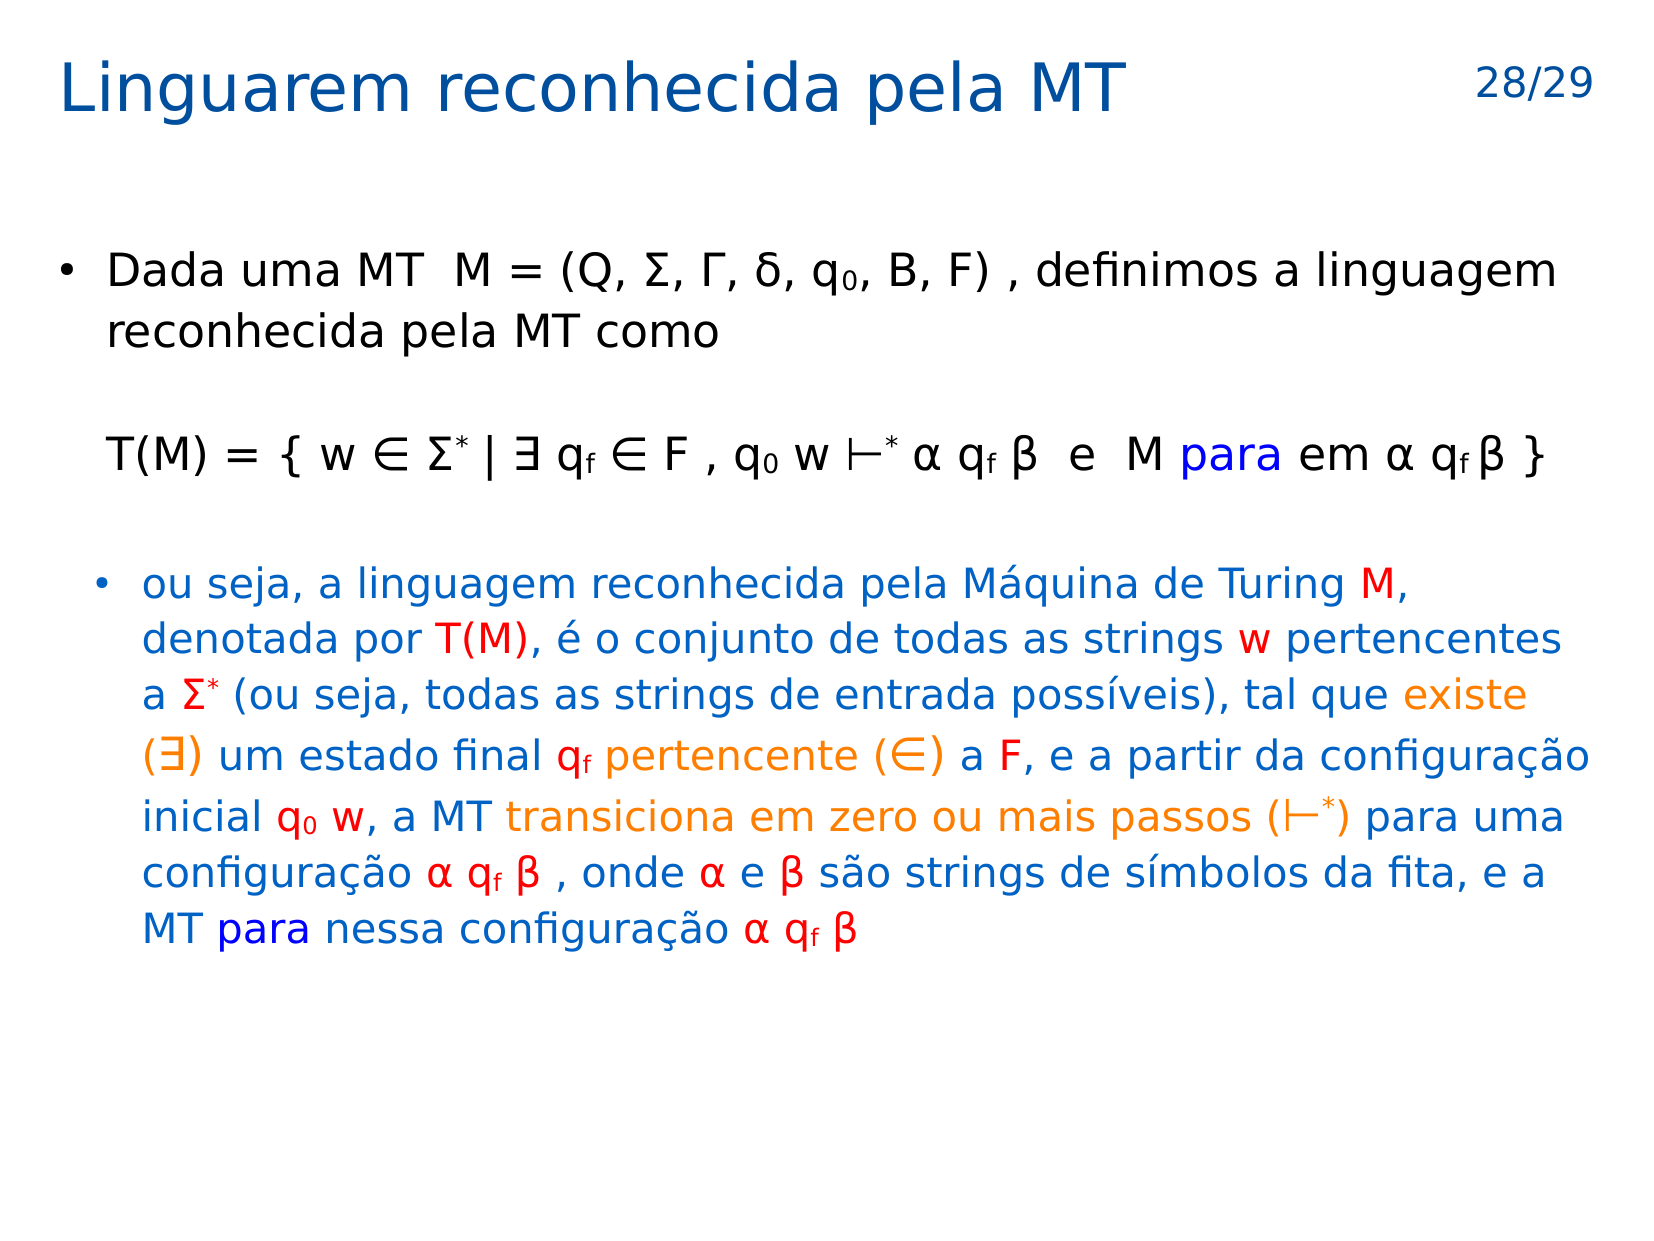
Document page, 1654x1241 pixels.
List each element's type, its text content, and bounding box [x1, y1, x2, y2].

title Linguarem reconhecida pela MT [59, 29, 1625, 148]
list Dada uma MT M = (Q, Σ, Γ, δ, q0, B, F) , definimos a linguagem reconhecida pela MT como T(M) = { w ∈ Σ* | ∃ qf ∈ F , q0 w ⊢* α qf β e M para em α qf β } ou seja, a linguagem reconhecida pela Máquina de Turing M, denotada por T(M), é o conjunto de todas as strings w pertencentes a Σ* (ou seja, todas as strings de entrada possíveis), tal que existe (∃) um estado final qf pertencente (∈) a F, e a partir da configuração inicial q0 w, a MT transiciona em zero ou mais passos (⊢*) para uma configuração α qf β , onde α e β são strings de símbolos da fita, e a MT para nessa configuração α qf β [59, 236, 1595, 1211]
